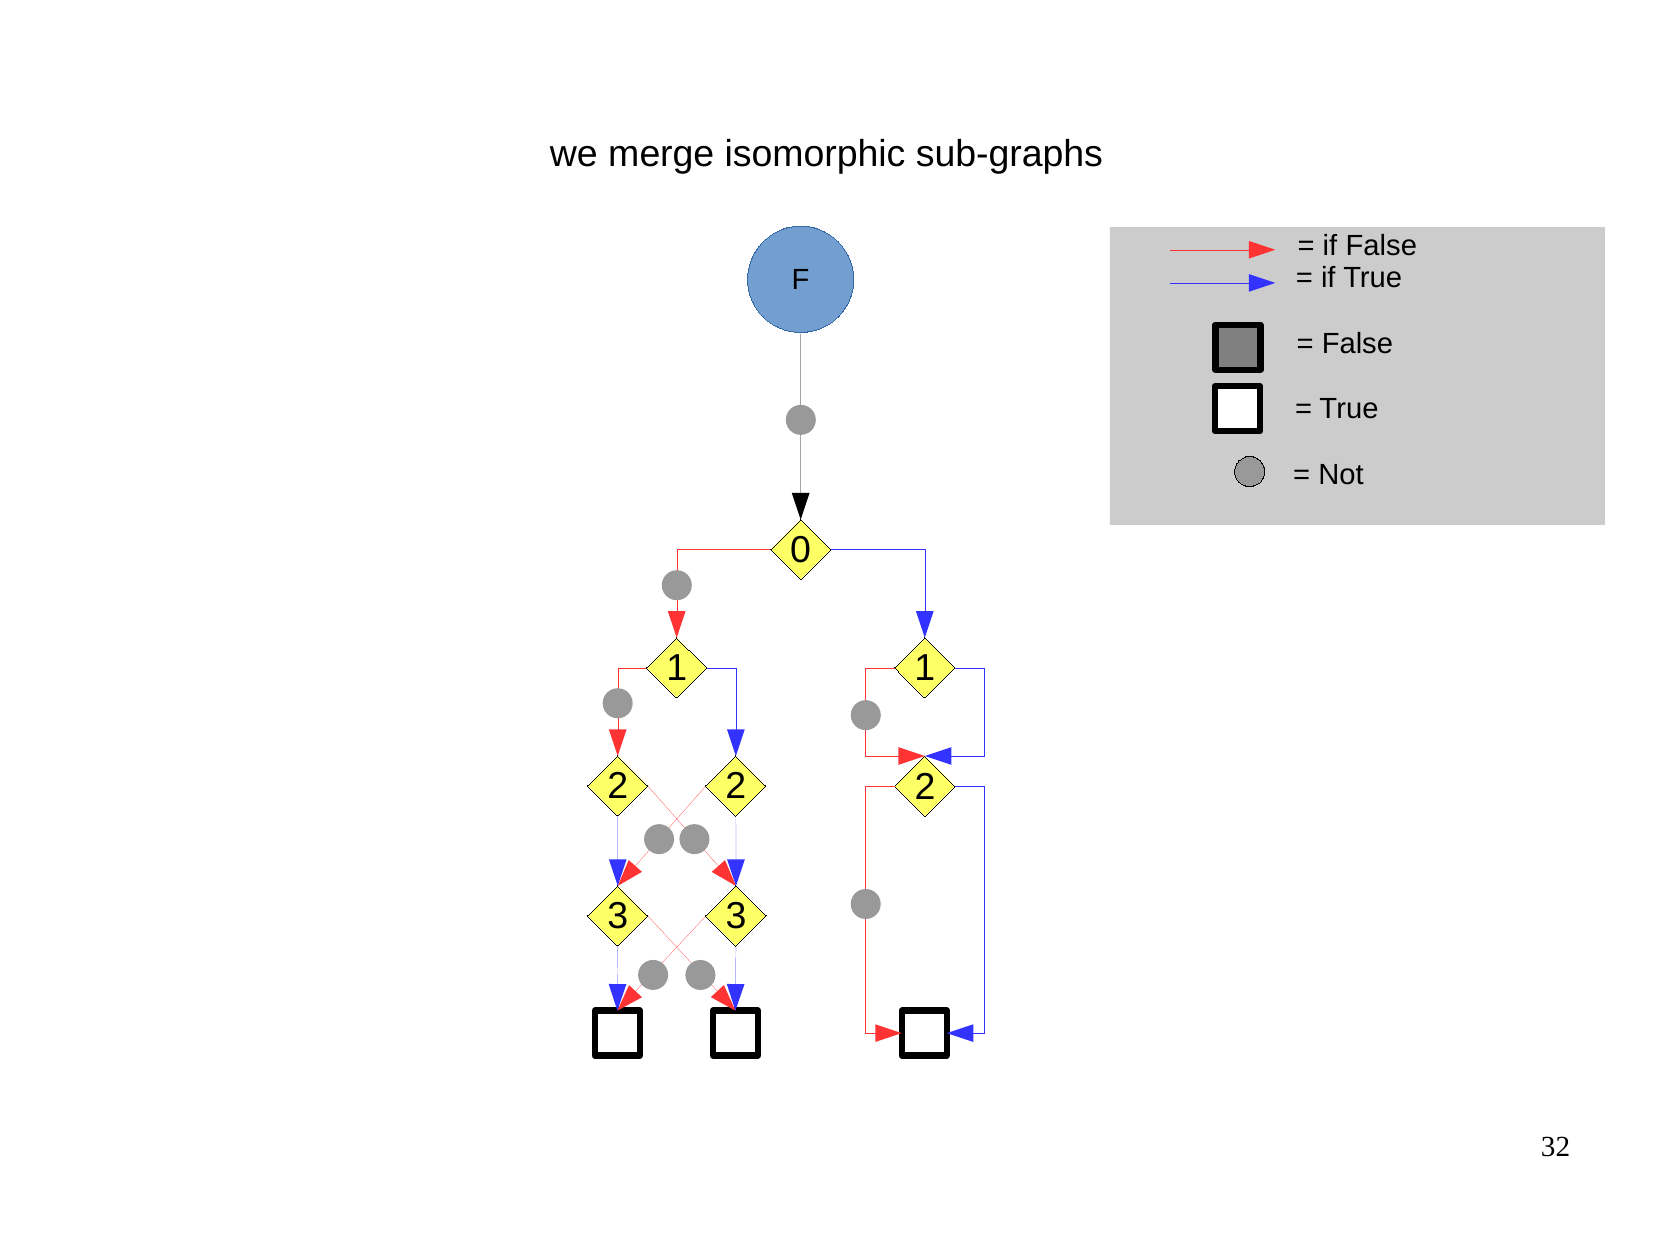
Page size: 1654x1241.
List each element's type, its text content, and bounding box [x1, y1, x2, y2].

text_box [785, 404, 816, 435]
text_box [638, 959, 669, 990]
text_box [594, 1010, 640, 1056]
text_box [1215, 324, 1261, 370]
text_box 3 [587, 885, 648, 946]
text_box [1215, 386, 1261, 432]
text_box 1 [646, 637, 707, 698]
text_box [679, 824, 710, 855]
text_box 2 [587, 755, 648, 816]
text_box [685, 959, 716, 991]
text_box [661, 570, 692, 601]
title we merge isomorphic sub-graphs [82, 49, 1571, 257]
text_box [644, 824, 675, 855]
text_box [712, 1010, 758, 1056]
text_box = if False = if True = False = True = Not [1109, 227, 1605, 525]
text_box [850, 888, 881, 920]
text_box 0 [770, 519, 831, 580]
text_box 2 [894, 757, 955, 817]
text_box [901, 1010, 947, 1056]
text_box 3 [705, 885, 767, 947]
text_box 1 [894, 637, 955, 698]
text_box 2 [705, 755, 766, 817]
text_box [602, 688, 633, 719]
text_box [850, 700, 881, 731]
text_box [1234, 456, 1265, 487]
text_box F [747, 226, 854, 333]
